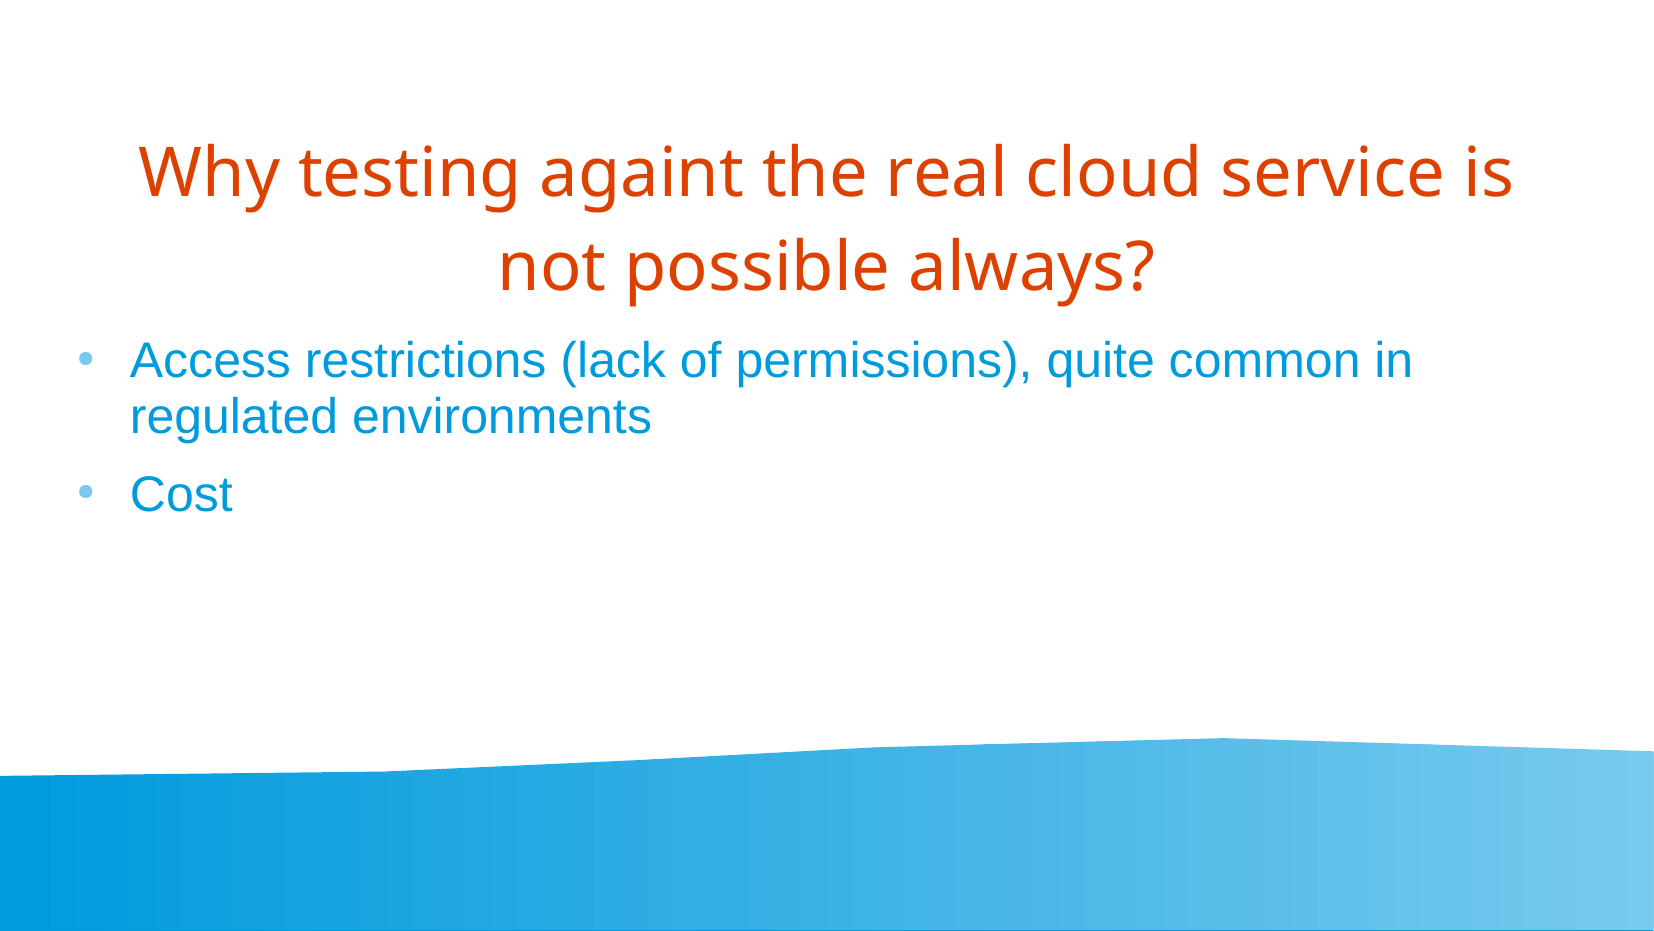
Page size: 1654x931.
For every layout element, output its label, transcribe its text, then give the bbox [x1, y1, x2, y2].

list Access restrictions (lack of permissions), quite common in regulated environments Cost [59, 332, 1595, 598]
title Why testing againt the real cloud service is not possible always? [88, 128, 1565, 306]
